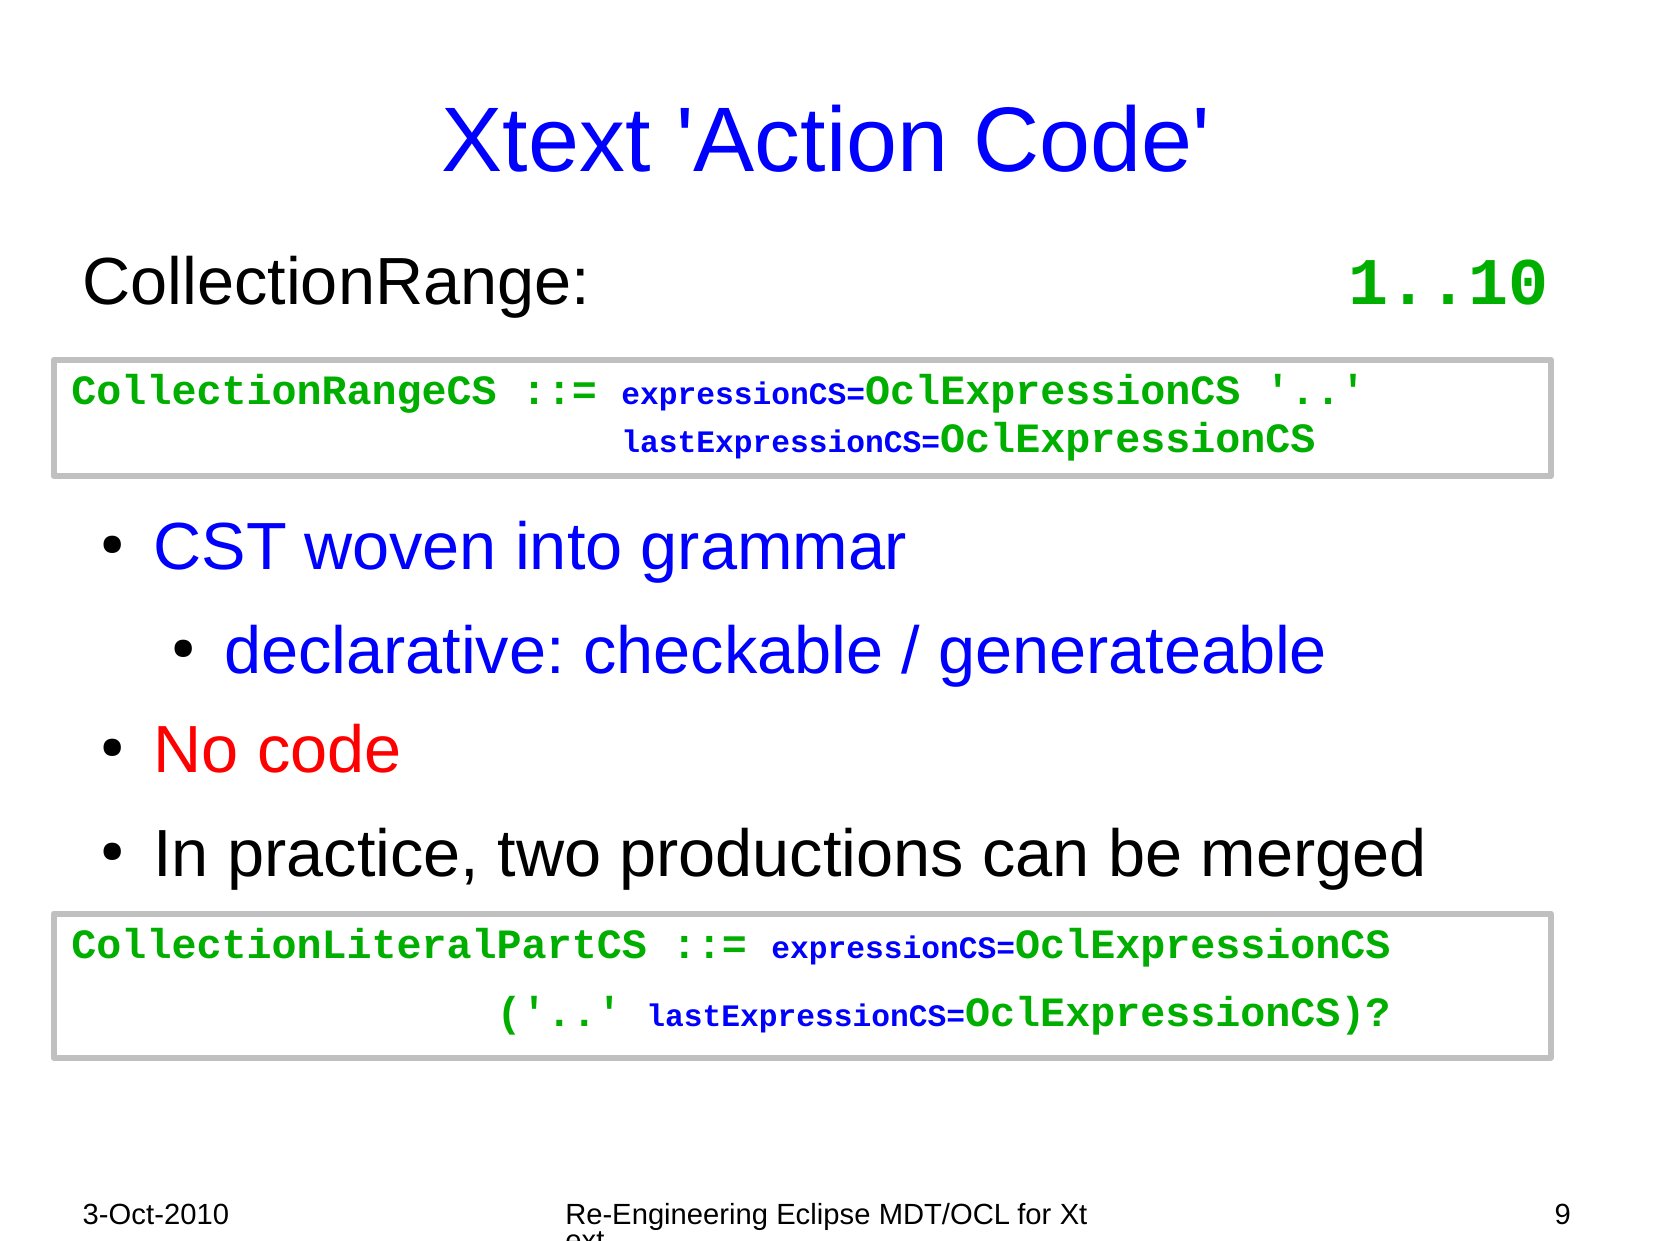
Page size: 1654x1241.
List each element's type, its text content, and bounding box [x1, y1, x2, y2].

text_box CollectionRangeCS ::= expressionCS=OclExpressionCS '..' lastExpressionCS=OclExpressionCS [53, 359, 1551, 476]
list CollectionRange: 1..10 CST woven into grammar declarative: checkable / generateable No code In practice, two productions can be merged [82, 244, 1571, 1048]
title Xtext 'Action Code' [82, 56, 1571, 223]
text_box CollectionLiteralPartCS ::= expressionCS=OclExpressionCS ('..' lastExpressionCS=OclExpressionCS)? [53, 913, 1551, 1058]
